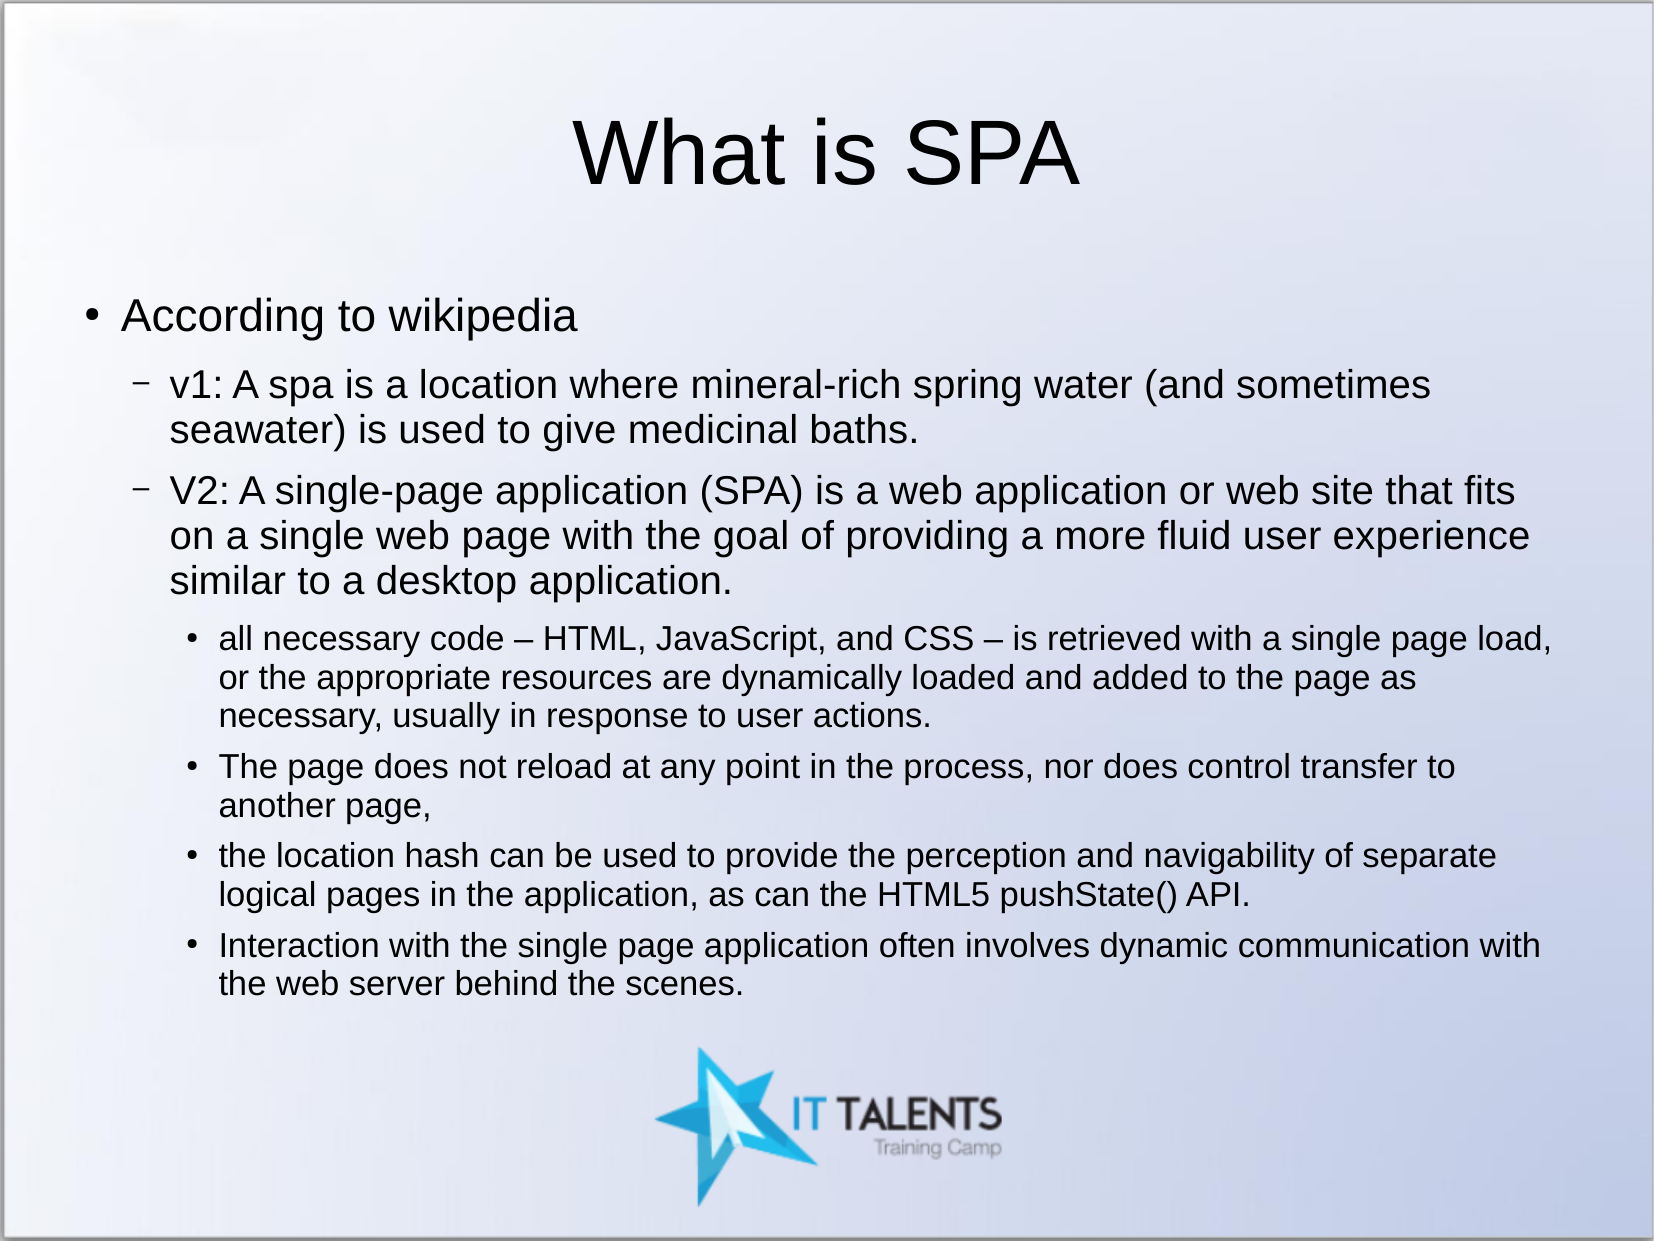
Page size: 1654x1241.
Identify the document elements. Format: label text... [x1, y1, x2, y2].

list According to wikipedia v1: A spa is a location where mineral-rich spring water (and sometimes seawater) is used to give medicinal baths. V2: A single-page application (SPA) is a web application or web site that fits on a single web page with the goal of providing a more fluid user experience similar to a desktop application. all necessary code – HTML, JavaScript, and CSS – is retrieved with a single page load, or the appropriate resources are dynamically loaded and added to the page as necessary, usually in response to user actions. The page does not reload at any point in the process, nor does control transfer to another page, the location hash can be used to provide the perception and navigability of separate logical pages in the application, as can the HTML5 pushState() API. Interaction with the single page application often involves dynamic communication with the web server behind the scenes. [71, 290, 1561, 1010]
picture [0, 0, 1654, 1241]
title What is SPA [82, 49, 1571, 257]
